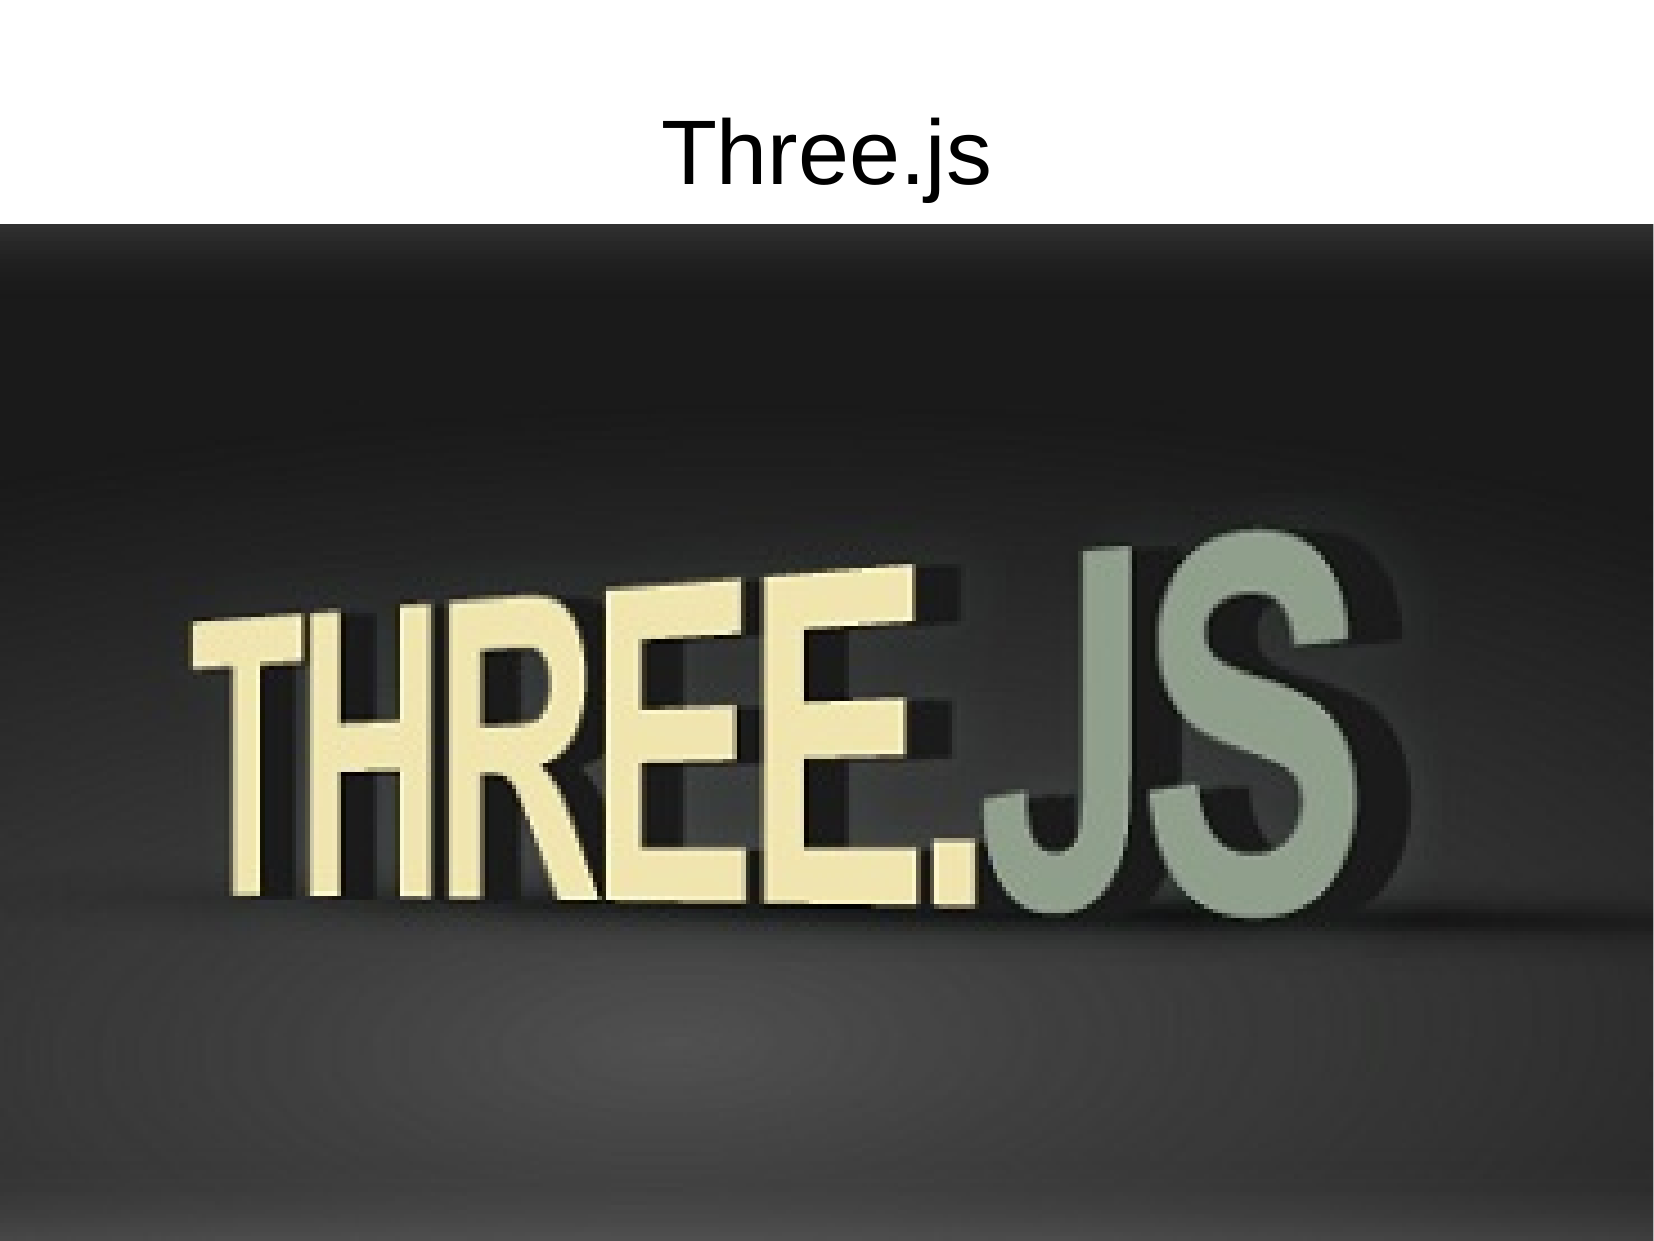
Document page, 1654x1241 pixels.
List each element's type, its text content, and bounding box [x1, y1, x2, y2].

title Three.js [82, 49, 1571, 224]
picture [0, 224, 1654, 1241]
